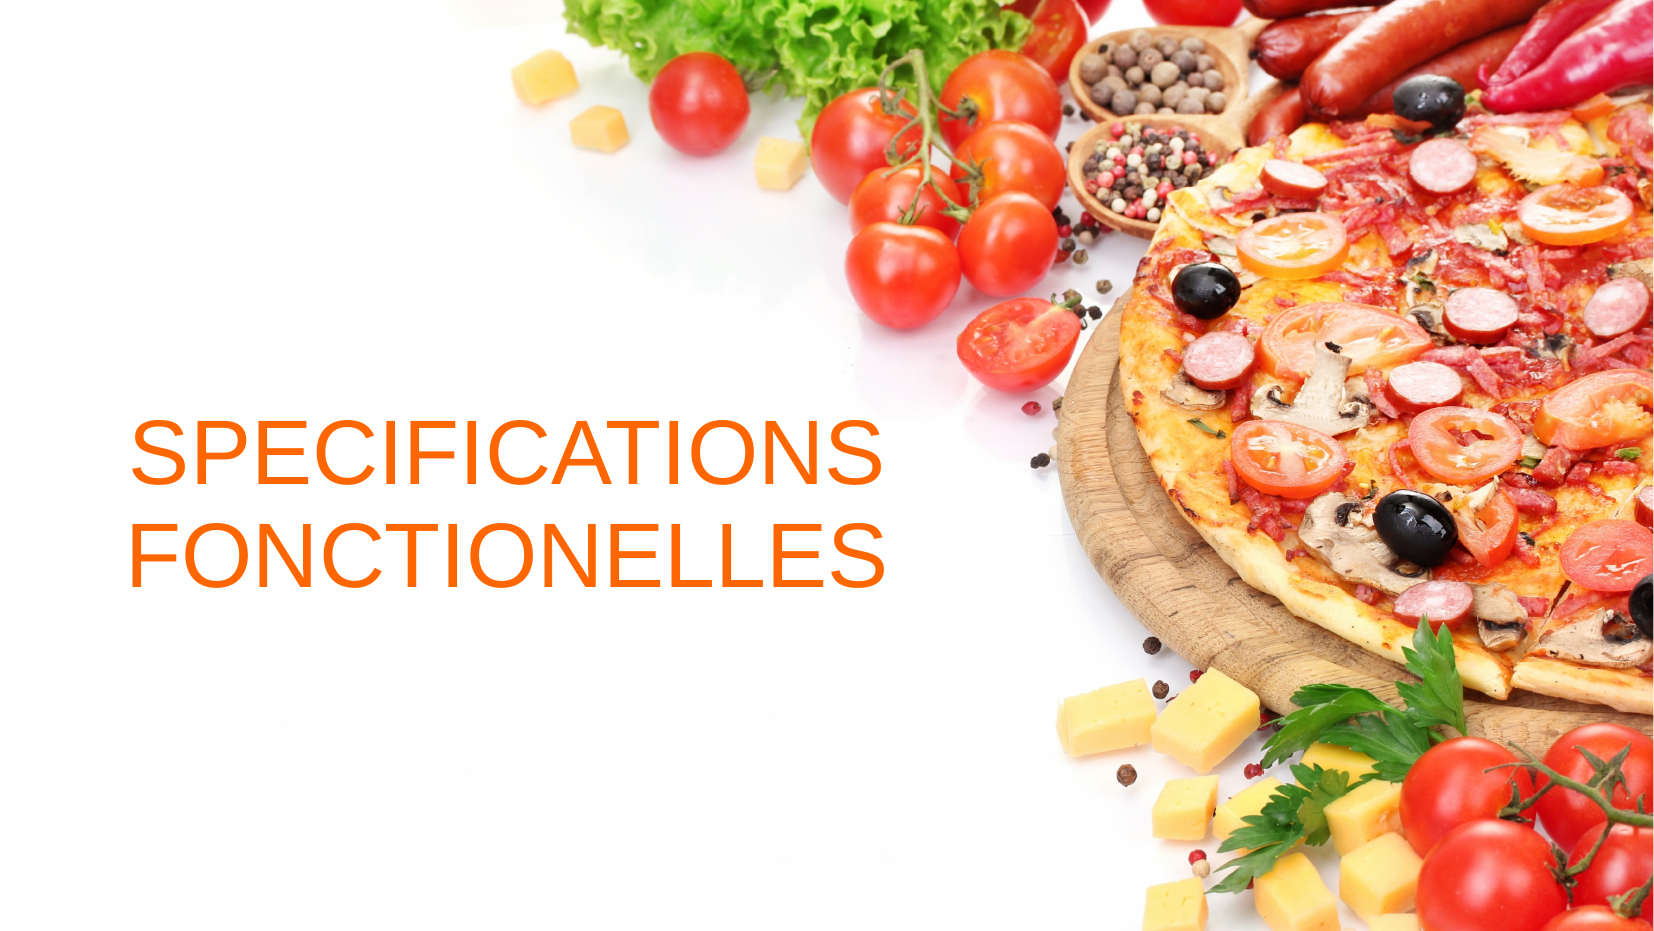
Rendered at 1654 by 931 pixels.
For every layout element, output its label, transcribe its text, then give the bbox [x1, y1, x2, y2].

picture [177, 0, 1654, 931]
title SPECIFICATIONS FONCTIONELLES [0, 401, 1253, 607]
